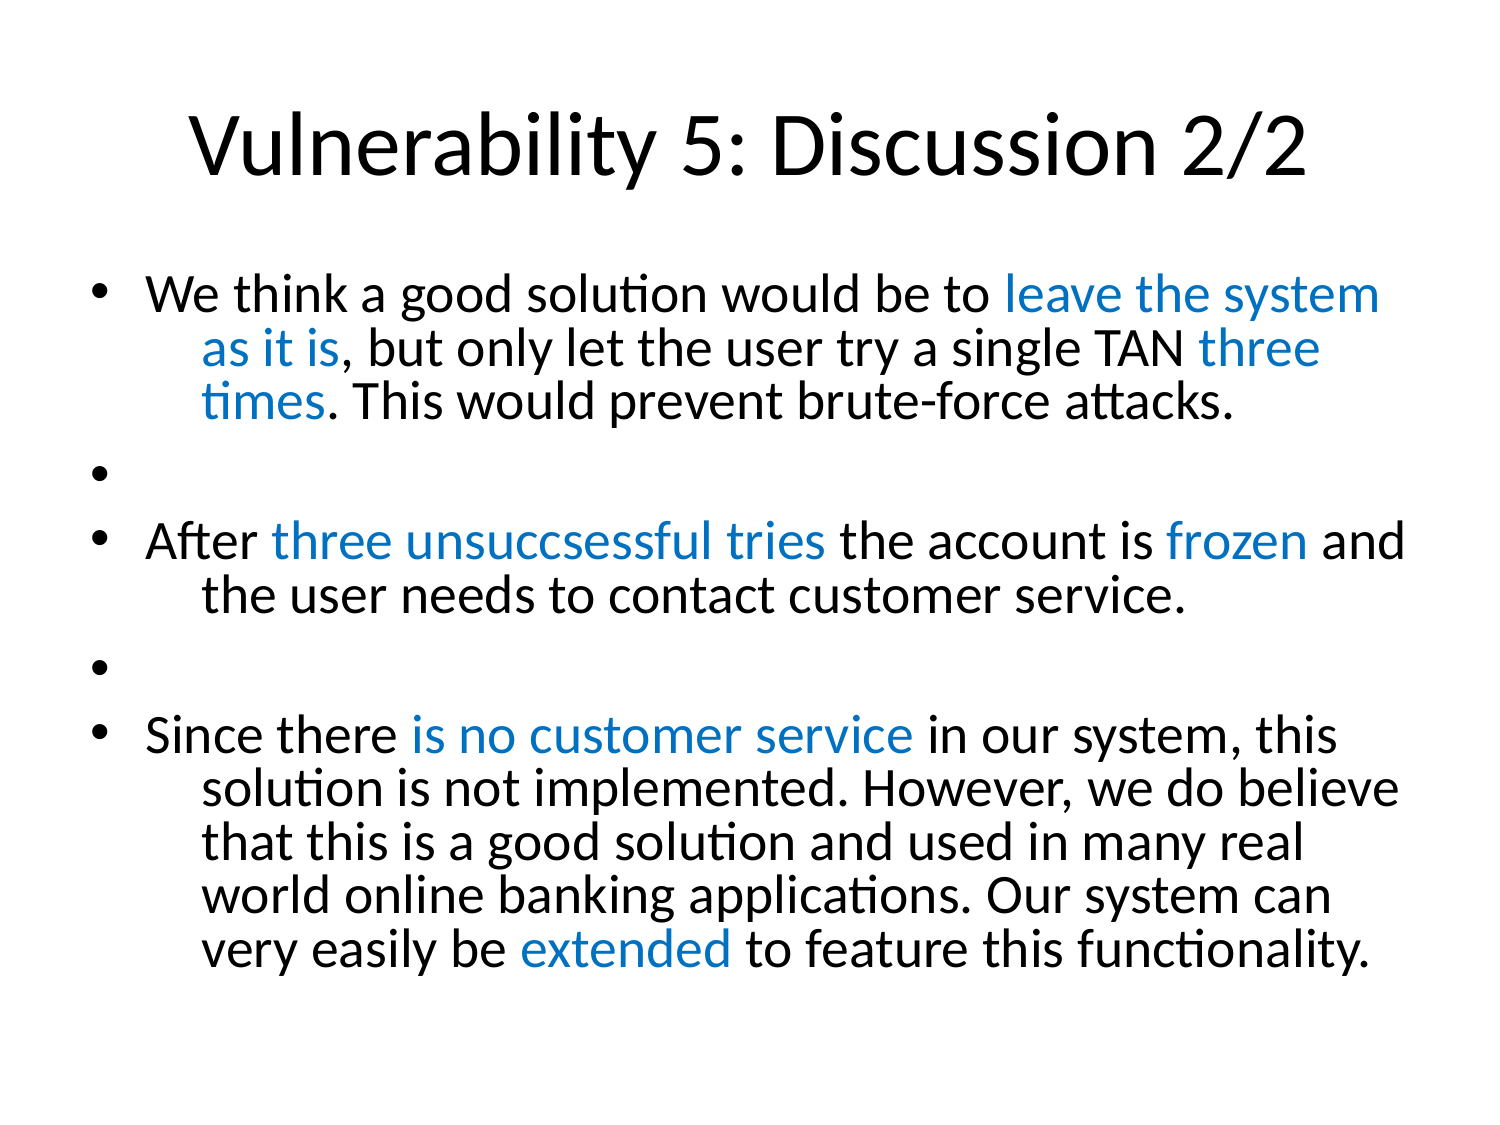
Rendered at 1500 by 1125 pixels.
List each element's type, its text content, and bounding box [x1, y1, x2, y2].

list We think a good solution would be to leave the system as it is, but only let the user try a single TAN three times. This would prevent brute-force attacks. After three unsuccsessful tries the account is frozen and the user needs to contact customer service. Since there is no customer service in our system, this solution is not implemented. However, we do believe that this is a good solution and used in many real world online banking applications. Our system can very easily be extended to feature this functionality. [75, 262, 1426, 1005]
title Vulnerability 5: Discussion 2/2 [75, 45, 1426, 233]
